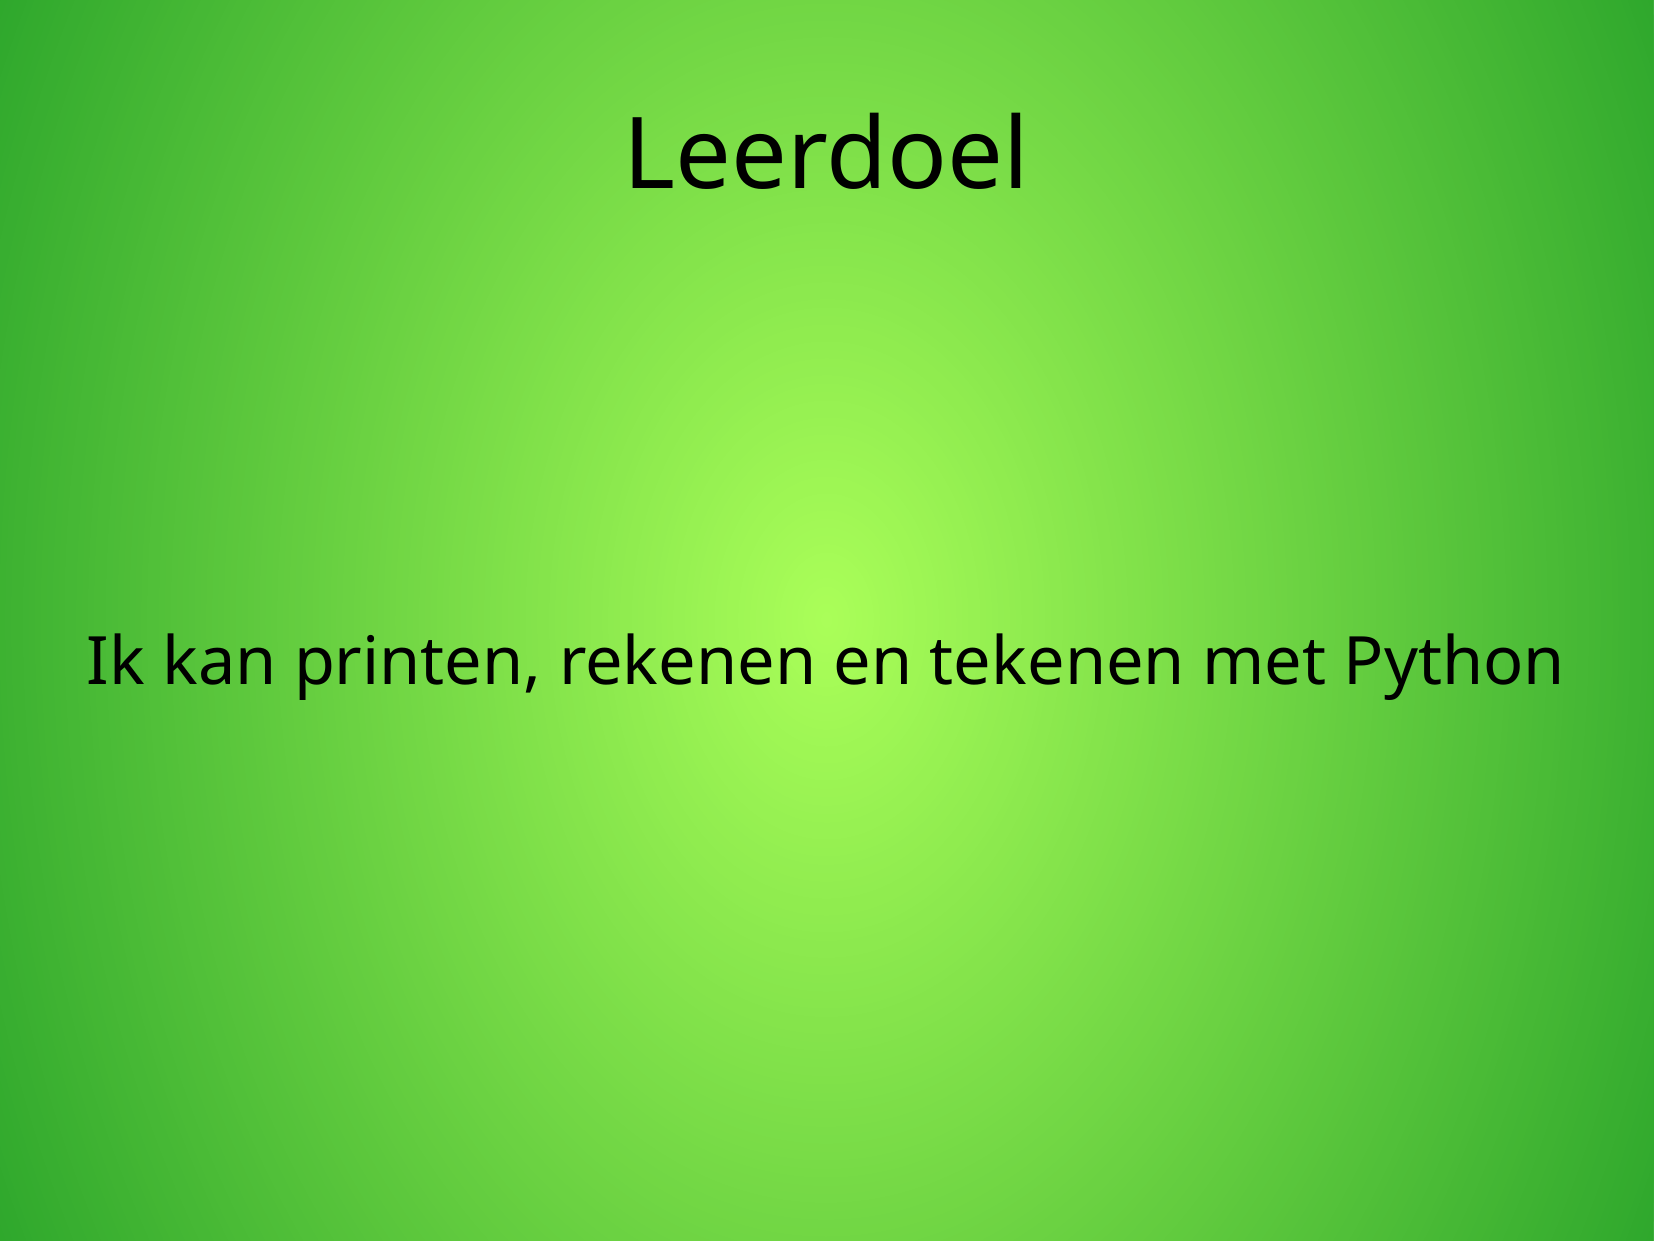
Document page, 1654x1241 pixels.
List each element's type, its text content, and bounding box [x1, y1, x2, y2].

title Leerdoel [82, 47, 1571, 252]
subtitle Ik kan printen, rekenen en tekenen met Python [82, 299, 1571, 1019]
